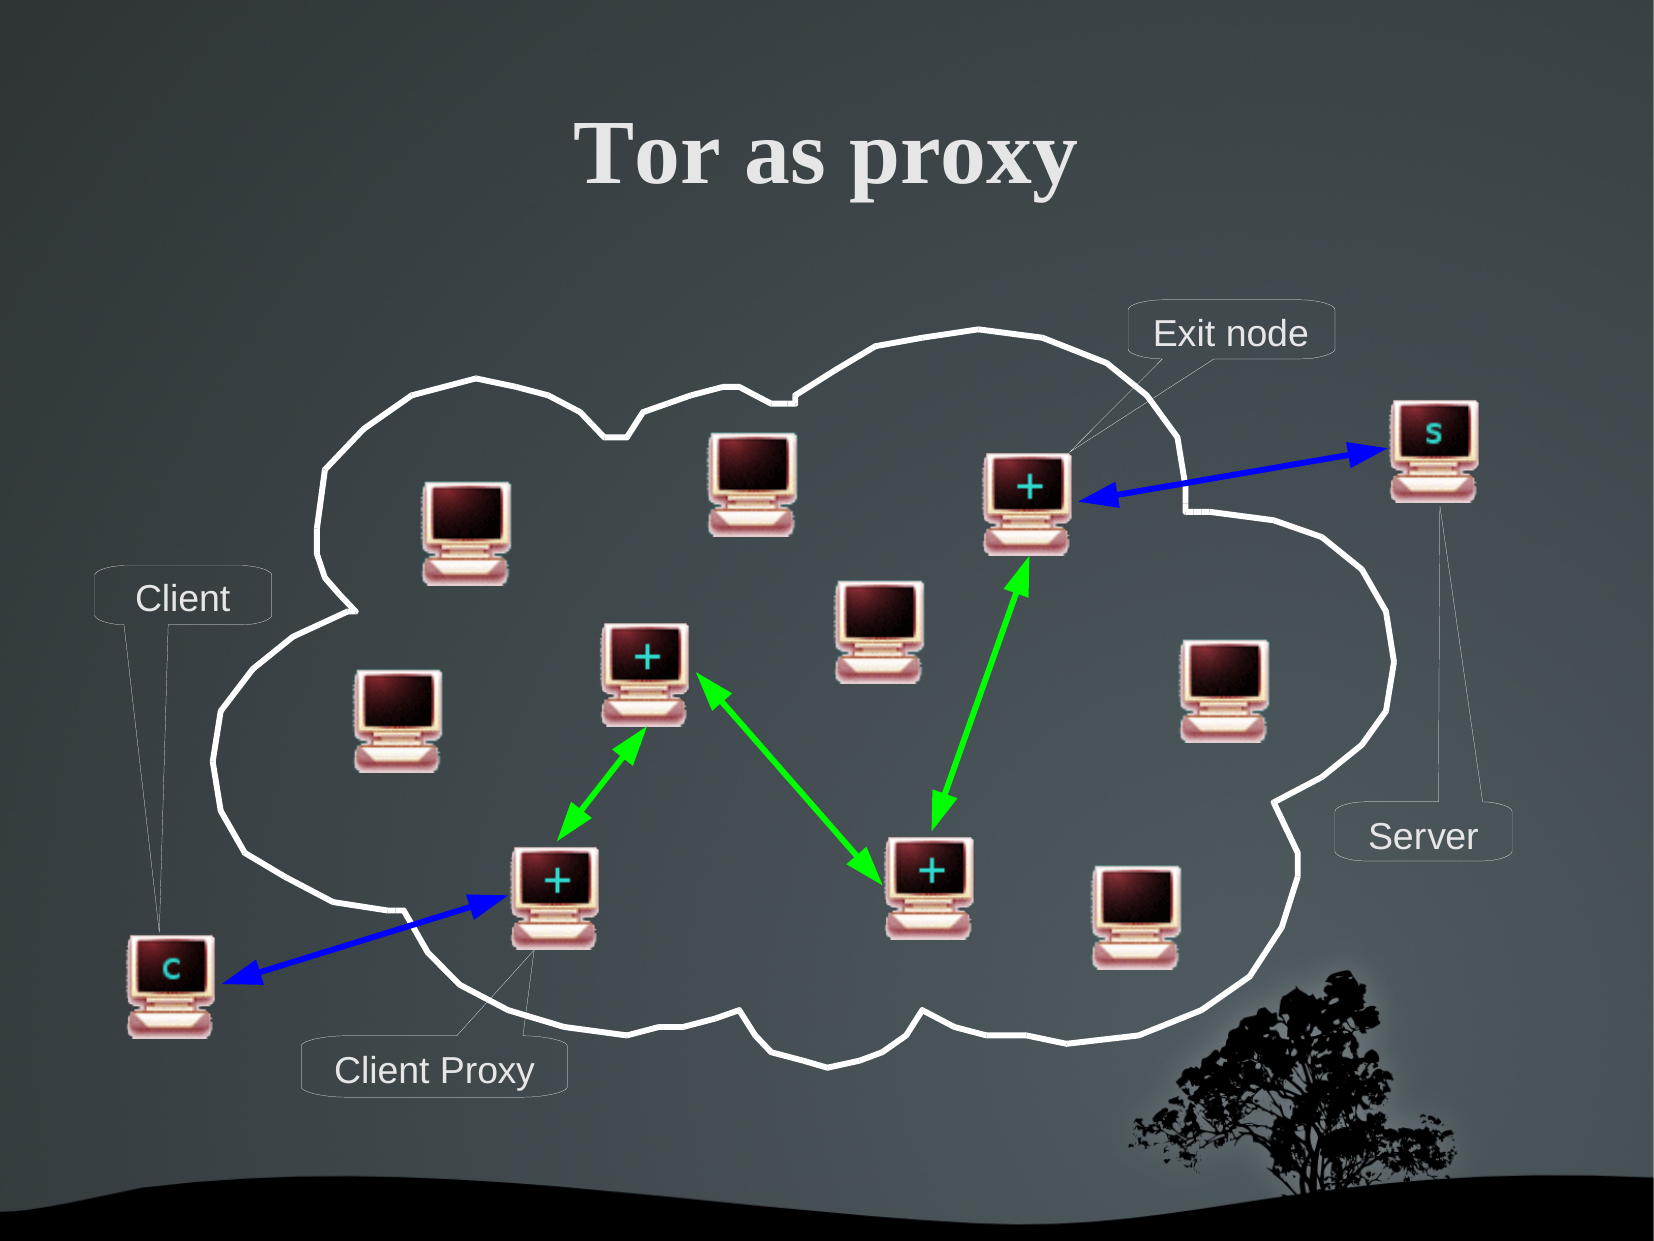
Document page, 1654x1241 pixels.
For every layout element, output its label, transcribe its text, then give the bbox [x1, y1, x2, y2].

picture [0, 0, 1654, 1241]
title Tor as proxy [82, 49, 1571, 257]
chart [82, 290, 1571, 1109]
